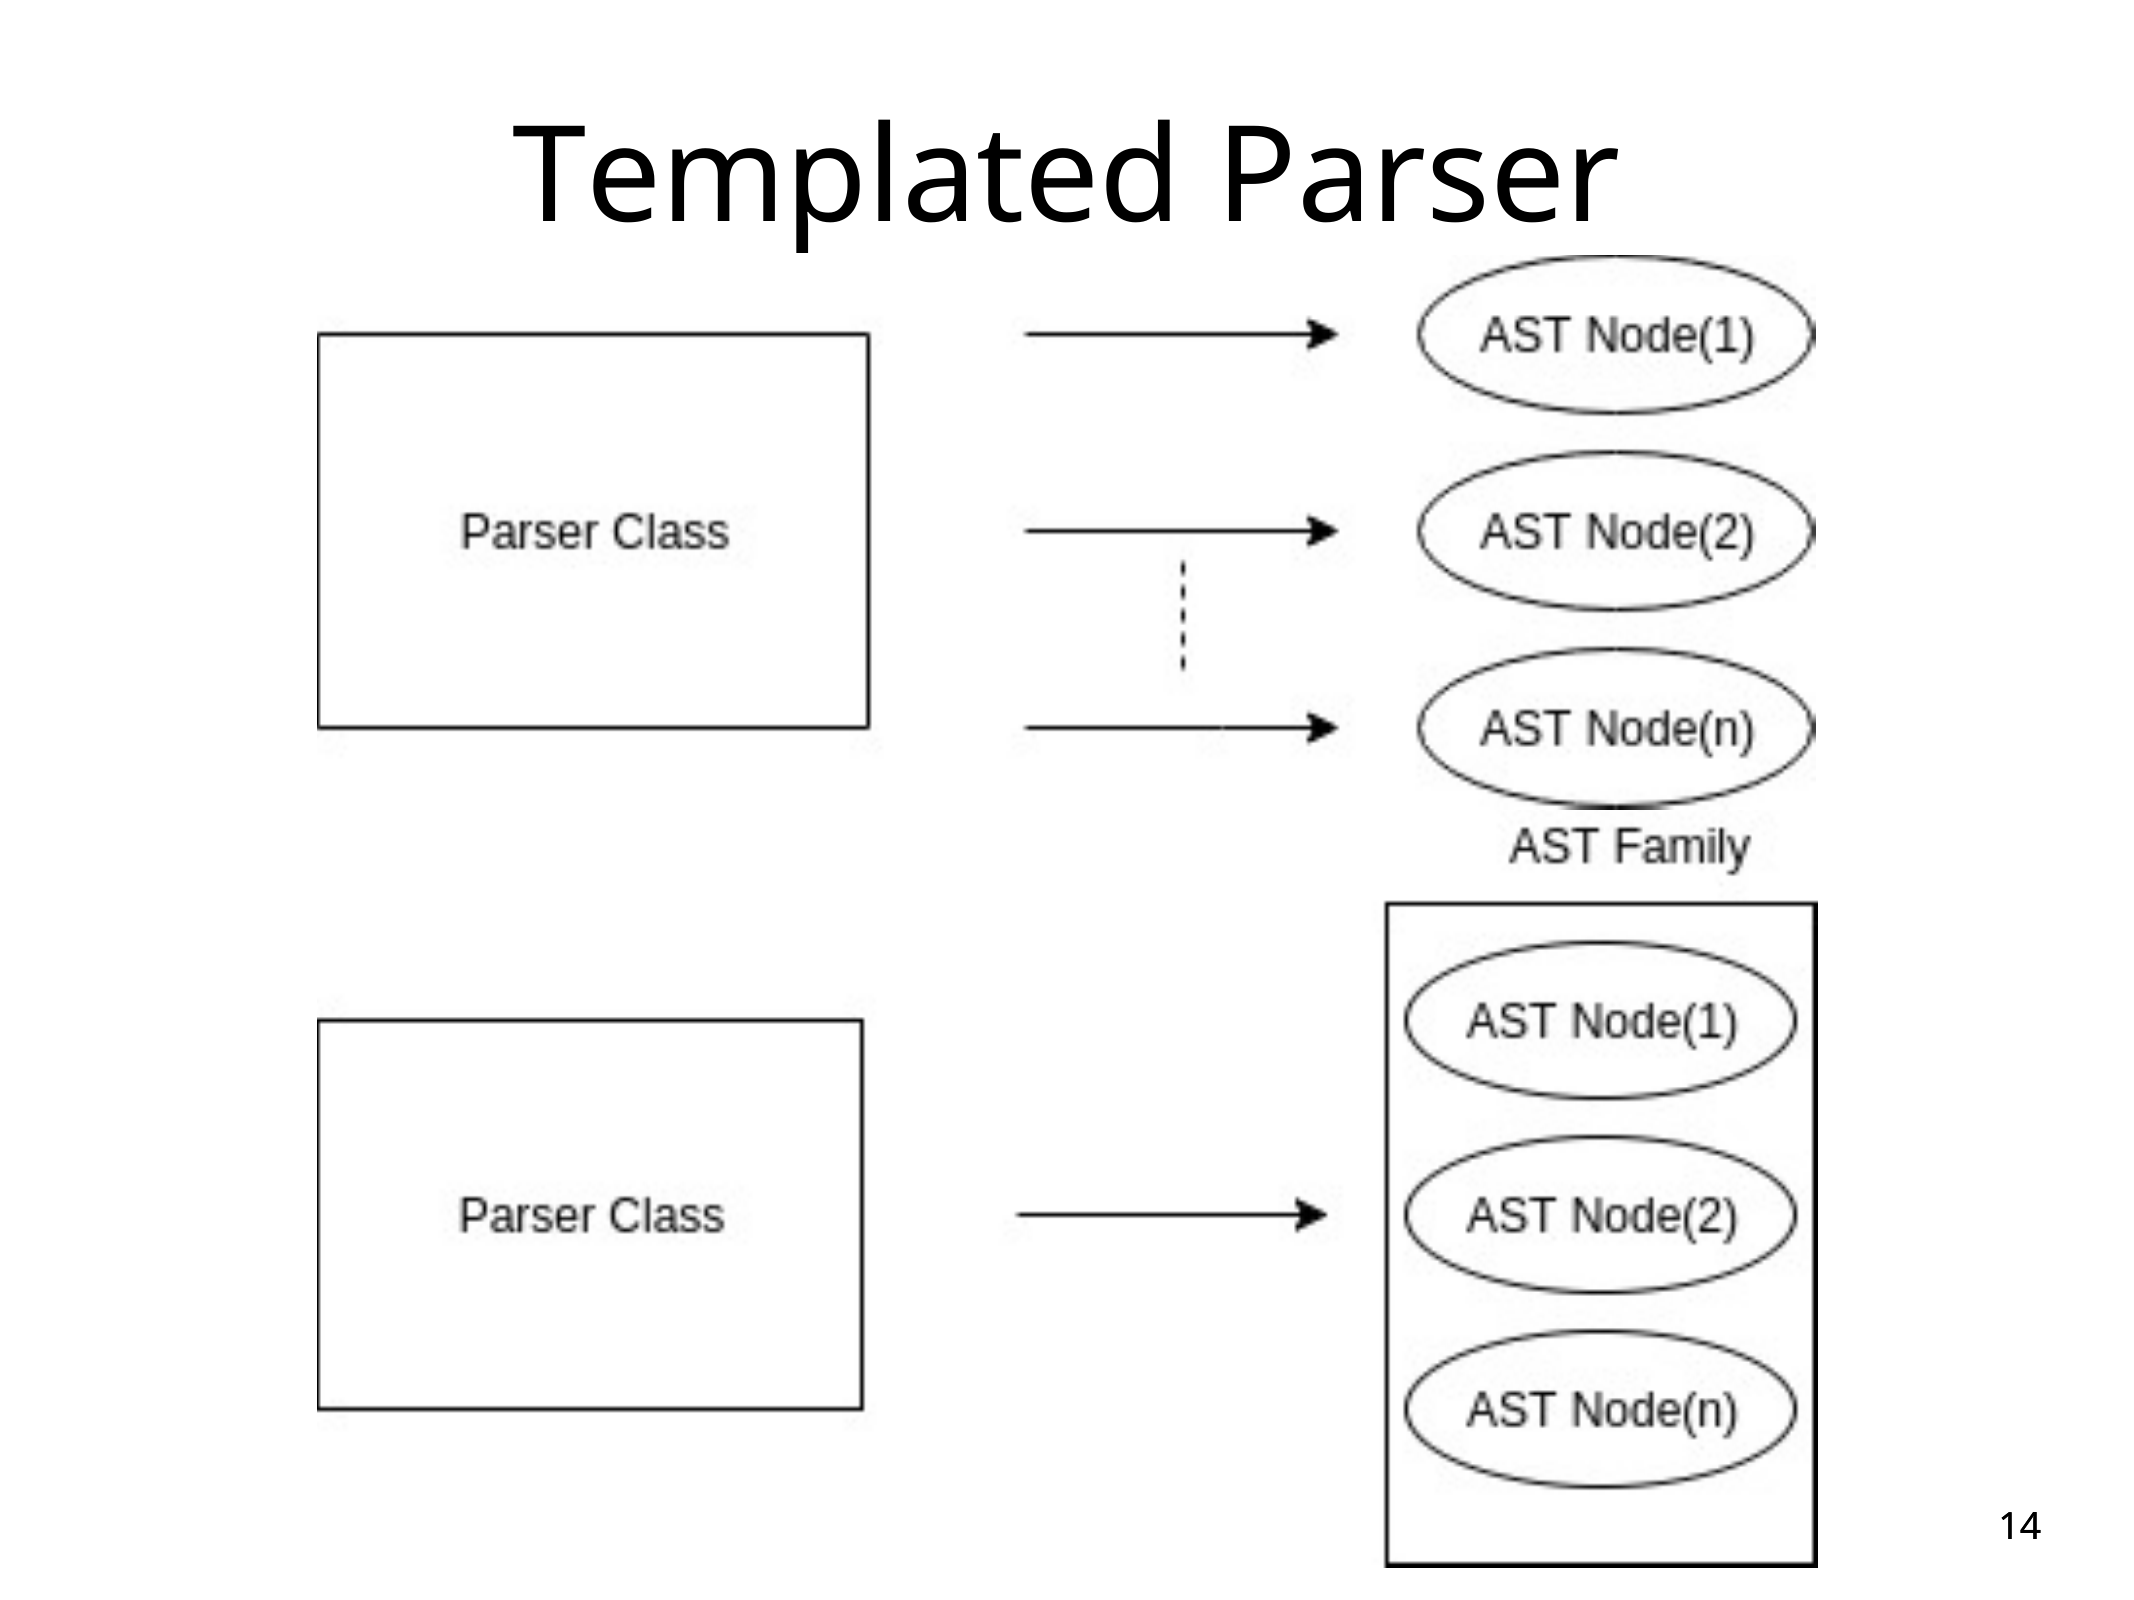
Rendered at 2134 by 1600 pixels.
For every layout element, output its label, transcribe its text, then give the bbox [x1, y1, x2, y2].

text_box <number> [1985, 1493, 2055, 1557]
picture [317, 255, 1818, 1568]
title Templated Parser [79, 72, 2055, 263]
